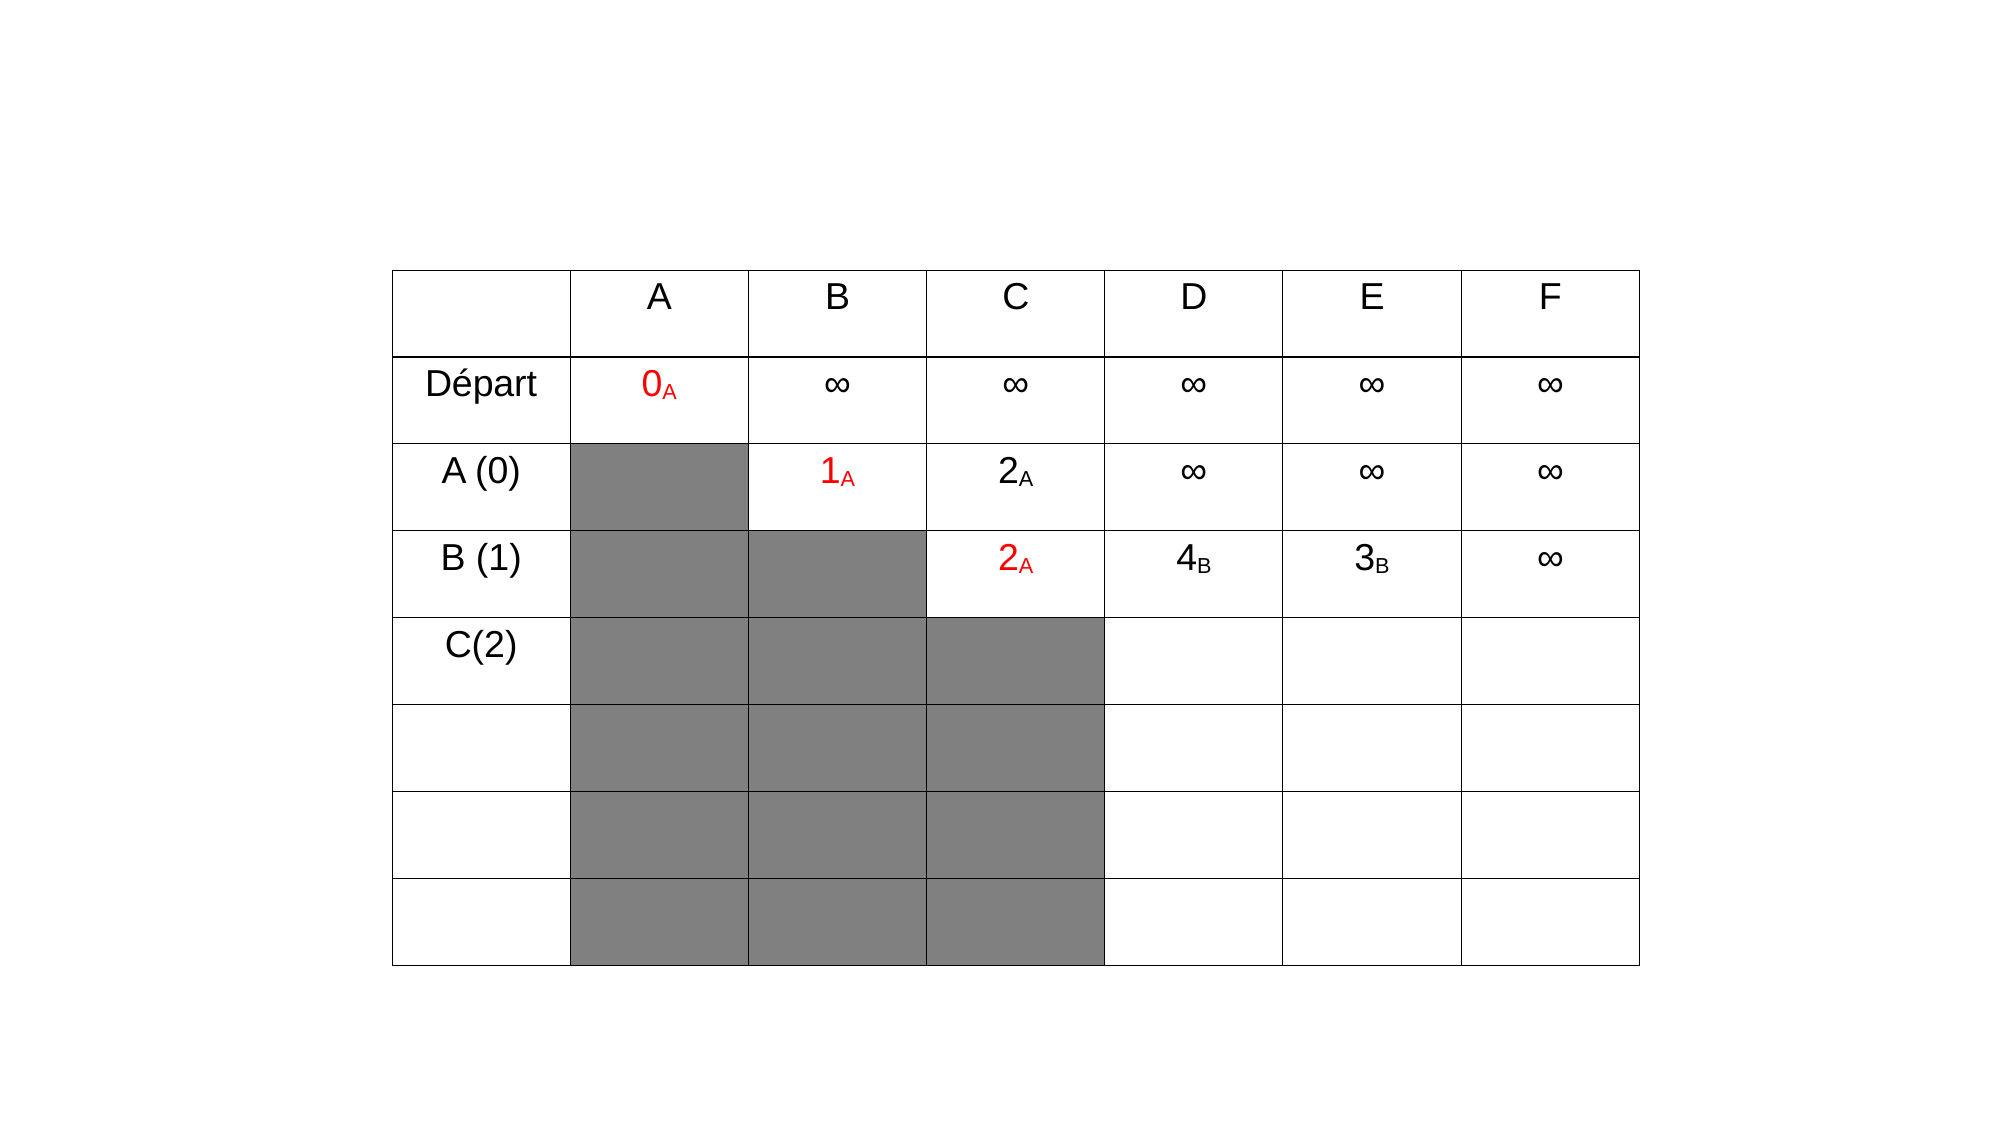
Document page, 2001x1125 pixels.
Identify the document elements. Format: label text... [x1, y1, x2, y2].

table_cell [571, 444, 748, 530]
table_cell 0A [571, 358, 748, 443]
table_cell [571, 879, 748, 965]
table_cell ∞ [1462, 358, 1639, 443]
table_header A [571, 271, 748, 356]
table_cell B (1) [393, 531, 570, 617]
table_cell [749, 792, 926, 878]
table_cell ∞ [1105, 444, 1282, 530]
table_cell [1105, 618, 1282, 704]
table_cell [927, 879, 1104, 965]
table_cell ∞ [1462, 444, 1639, 530]
table_cell C(2) [393, 618, 570, 704]
table_cell [571, 792, 748, 878]
table_header E [1283, 271, 1461, 356]
table_cell ∞ [1105, 358, 1282, 443]
table_cell [1105, 879, 1282, 965]
table_cell [1283, 879, 1461, 965]
table_cell [749, 879, 926, 965]
table_cell ∞ [1283, 358, 1461, 443]
table_cell [927, 705, 1104, 791]
table_cell [1462, 705, 1639, 791]
table_cell Départ [393, 358, 570, 443]
table_cell [927, 792, 1104, 878]
table_cell 4B [1105, 531, 1282, 617]
table_header C [927, 271, 1104, 356]
table_cell [749, 531, 926, 617]
table_header B [749, 271, 926, 356]
table_cell [393, 792, 570, 878]
table_cell [749, 705, 926, 791]
table_cell ∞ [1462, 531, 1639, 617]
table_cell 1A [749, 444, 926, 530]
table_cell [393, 879, 570, 965]
table_cell [571, 531, 748, 617]
table_cell 3B [1283, 531, 1461, 617]
table_cell [1283, 792, 1461, 878]
table_cell 2A [927, 444, 1104, 530]
table_cell [1105, 705, 1282, 791]
table_header F [1462, 271, 1639, 356]
table_cell [393, 705, 570, 791]
table_cell [571, 618, 748, 704]
table_cell [1462, 618, 1639, 704]
table_cell ∞ [749, 358, 926, 443]
table_header D [1105, 271, 1282, 356]
table_cell [1462, 792, 1639, 878]
table_cell ∞ [1283, 444, 1461, 530]
table_cell [749, 618, 926, 704]
table_cell [1105, 792, 1282, 878]
table_cell A (0) [393, 444, 570, 530]
table_cell [1462, 879, 1639, 965]
table_cell [1283, 618, 1461, 704]
table_cell [1283, 705, 1461, 791]
table_cell 2A [927, 531, 1104, 617]
table_cell [571, 705, 748, 791]
table_cell [927, 618, 1104, 704]
table_header [393, 271, 570, 356]
table_cell ∞ [927, 358, 1104, 443]
